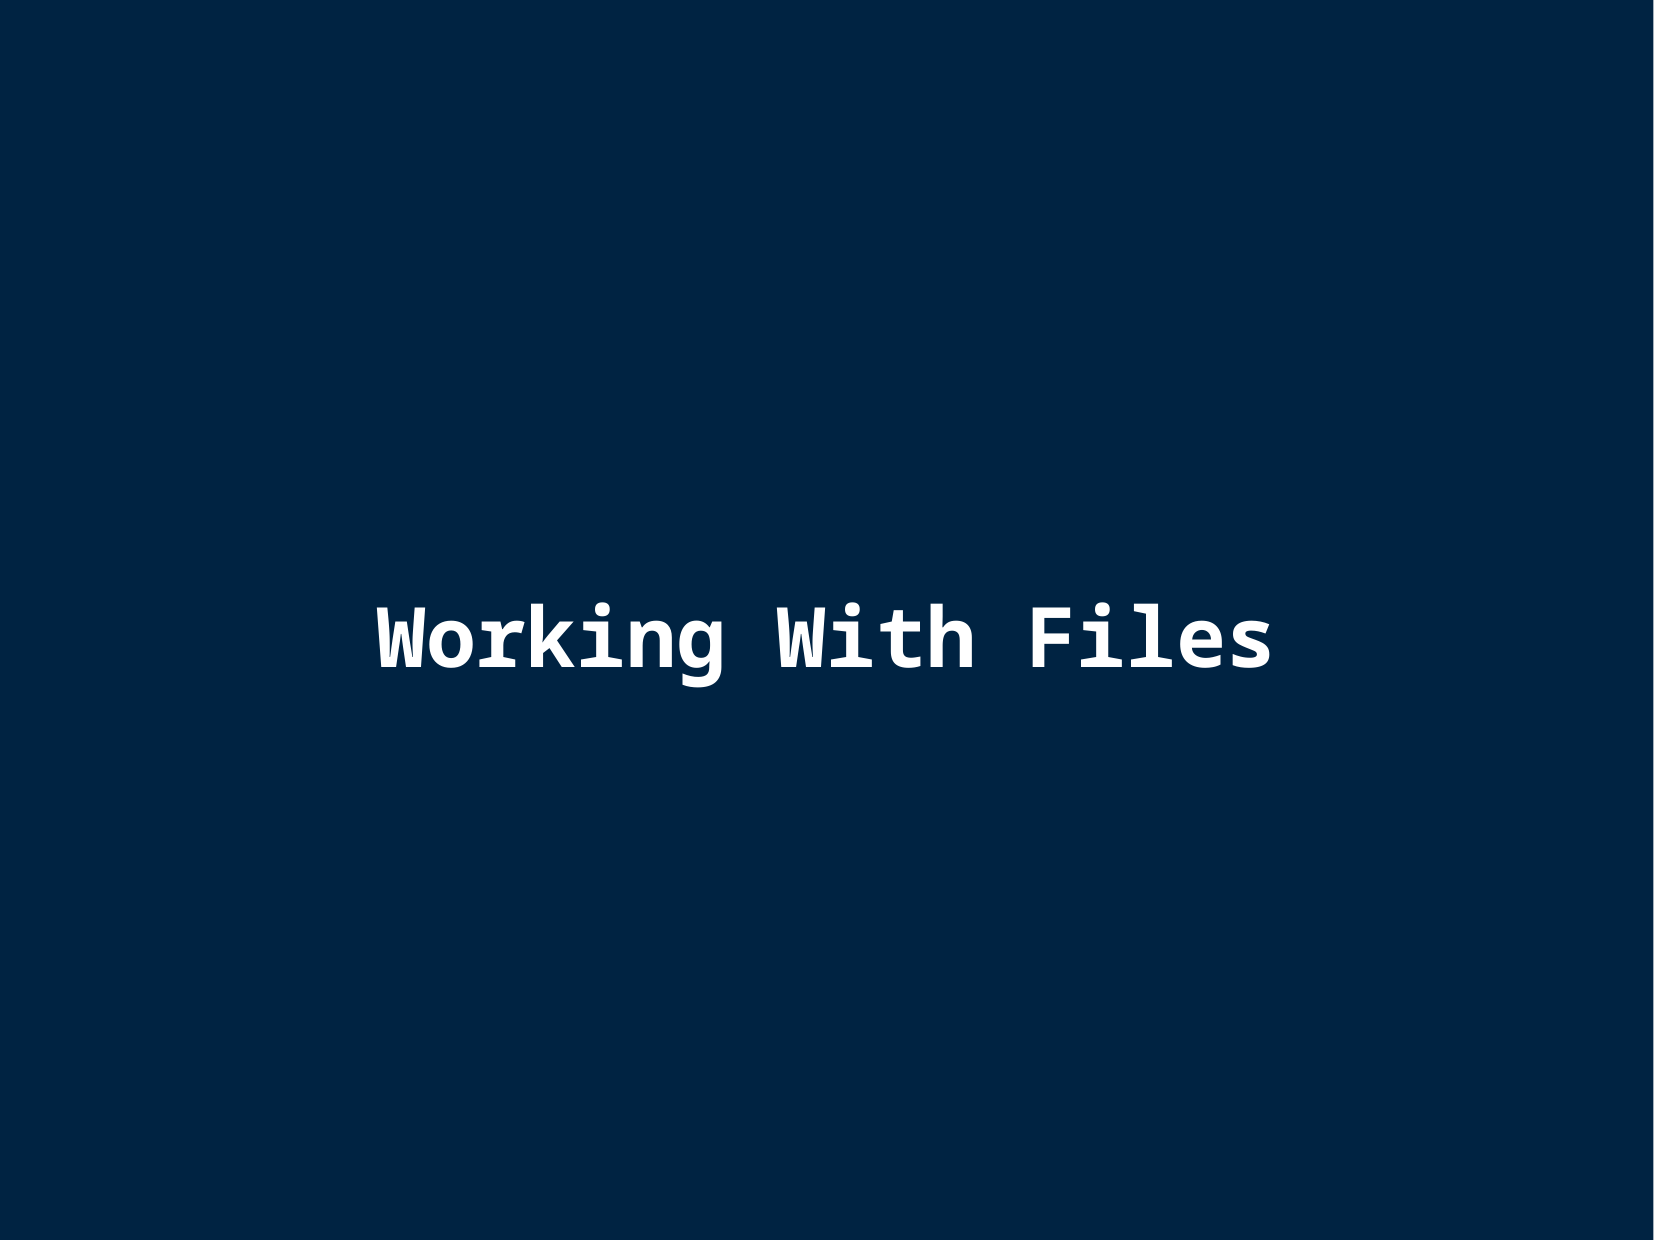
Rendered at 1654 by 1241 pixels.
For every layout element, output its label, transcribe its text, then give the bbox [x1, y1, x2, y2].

text_box Working With Files [261, 571, 1393, 670]
